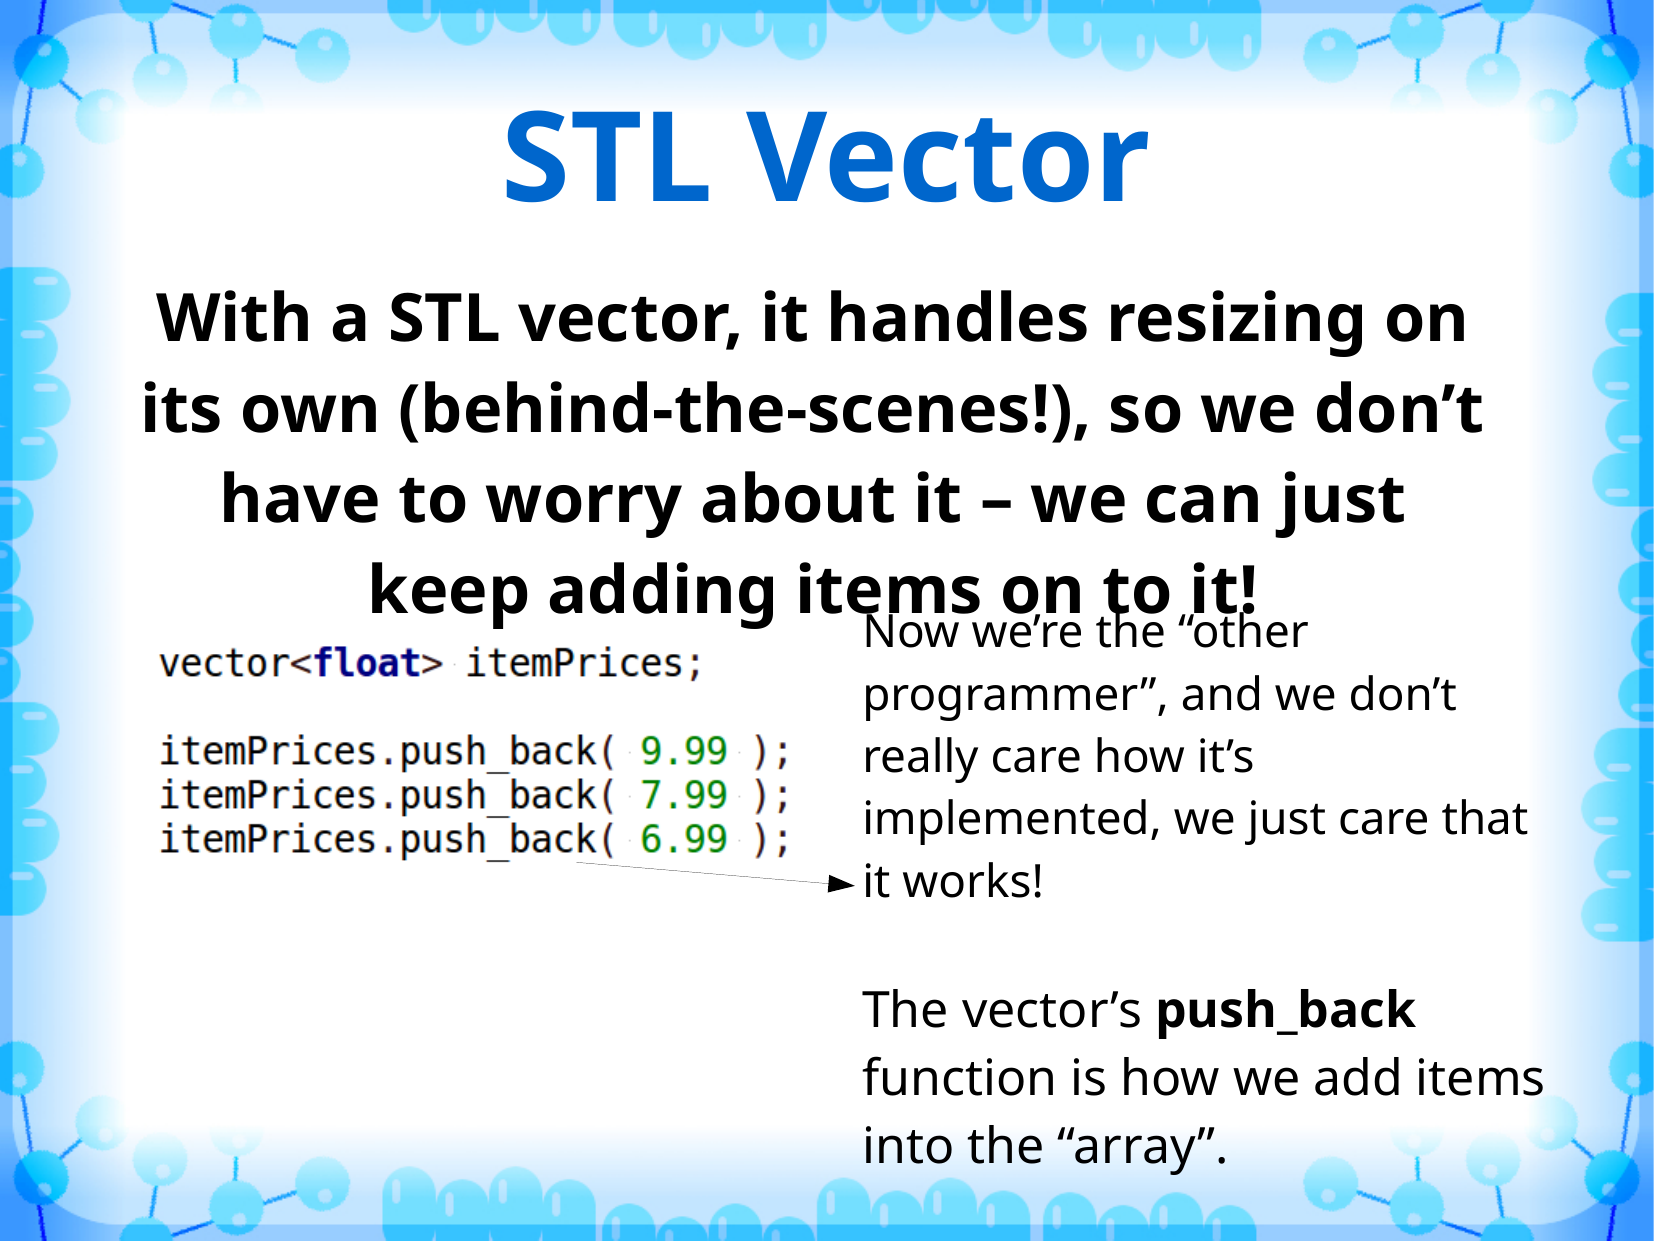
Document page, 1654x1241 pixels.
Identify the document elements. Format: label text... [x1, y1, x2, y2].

picture [0, 0, 1654, 1241]
text_box With a STL vector, it handles resizing on its own (behind-the-scenes!), so we don’t have to worry about it – we can just keep adding items on to it! [135, 270, 1492, 570]
text_box Now we’re the “other programmer”, and we don’t really care how it’s implemented, we just care that it works! The vector’s push_back function is how we add items into the “array”. [862, 598, 1556, 1144]
title STL Vector [82, 49, 1571, 257]
